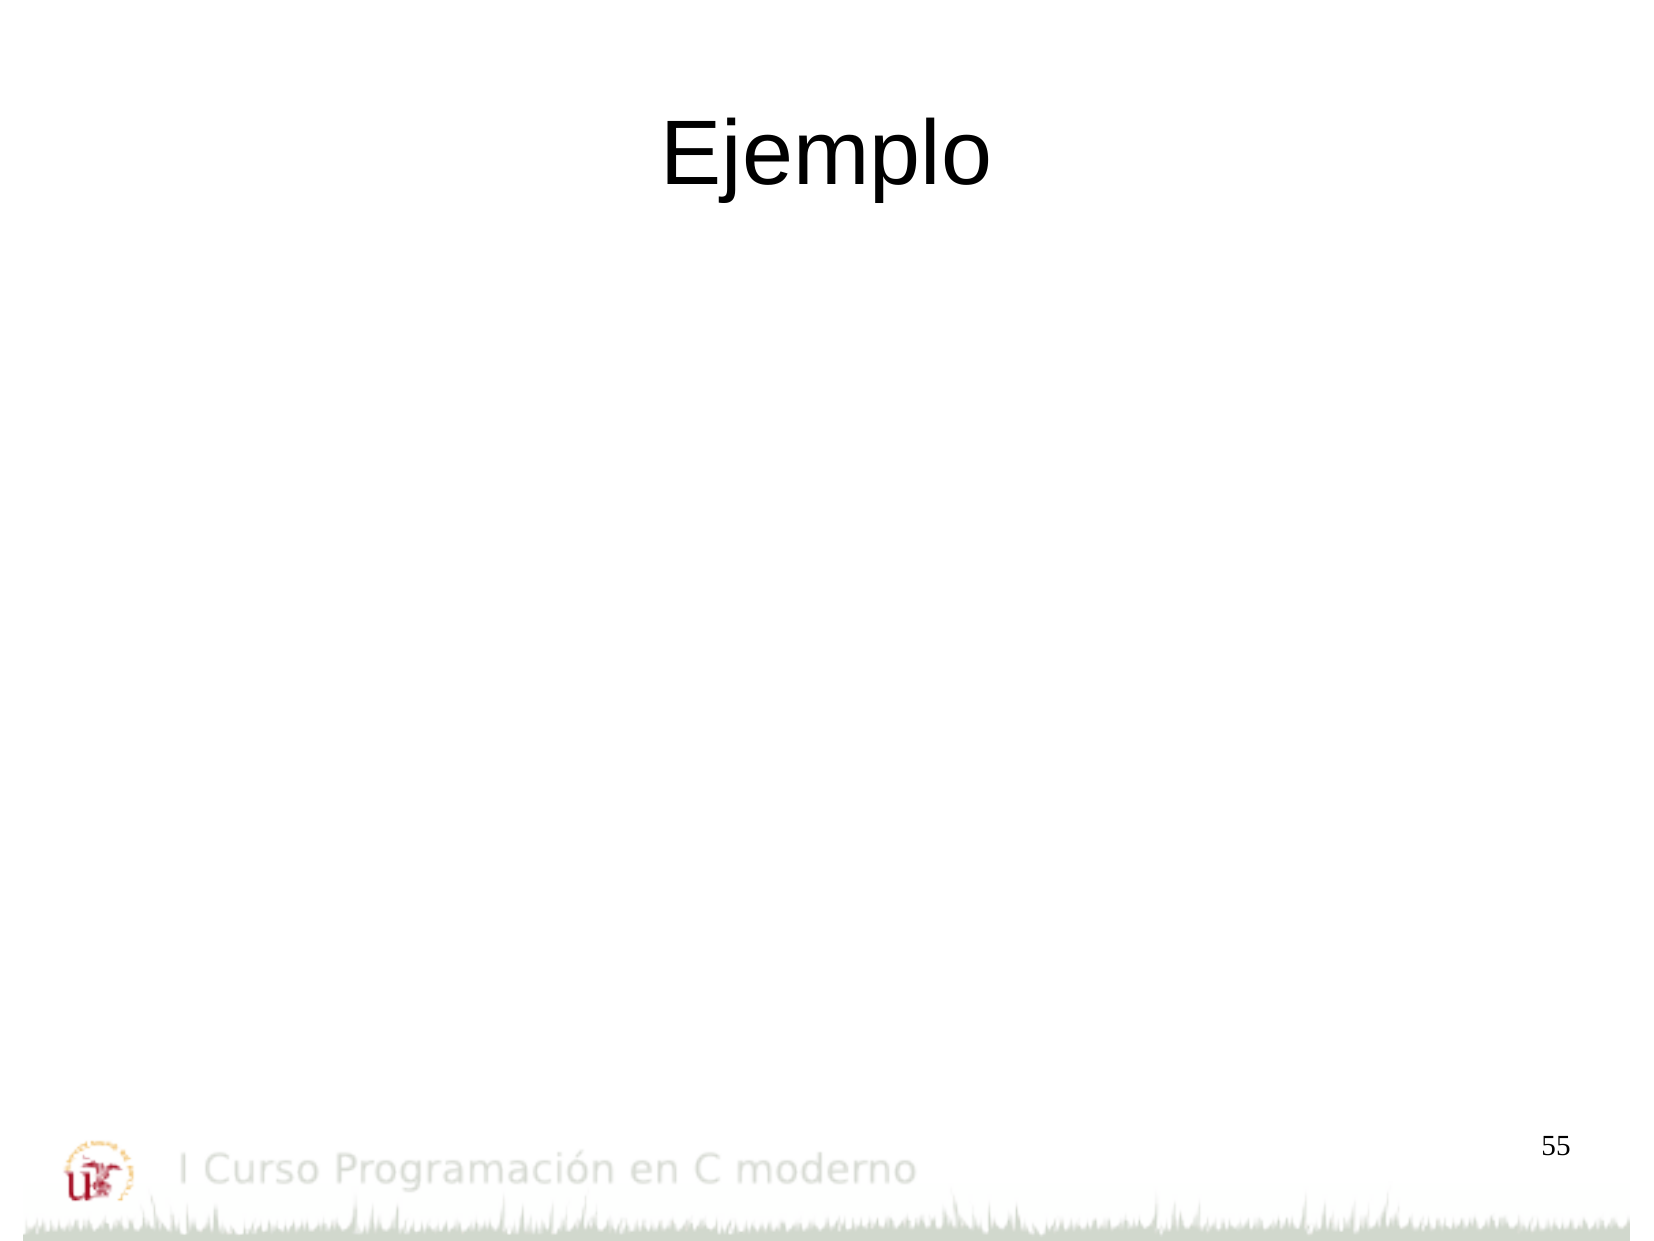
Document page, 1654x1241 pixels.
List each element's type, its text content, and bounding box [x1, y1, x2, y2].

title Ejemplo [82, 49, 1571, 257]
picture [23, 1136, 1630, 1241]
